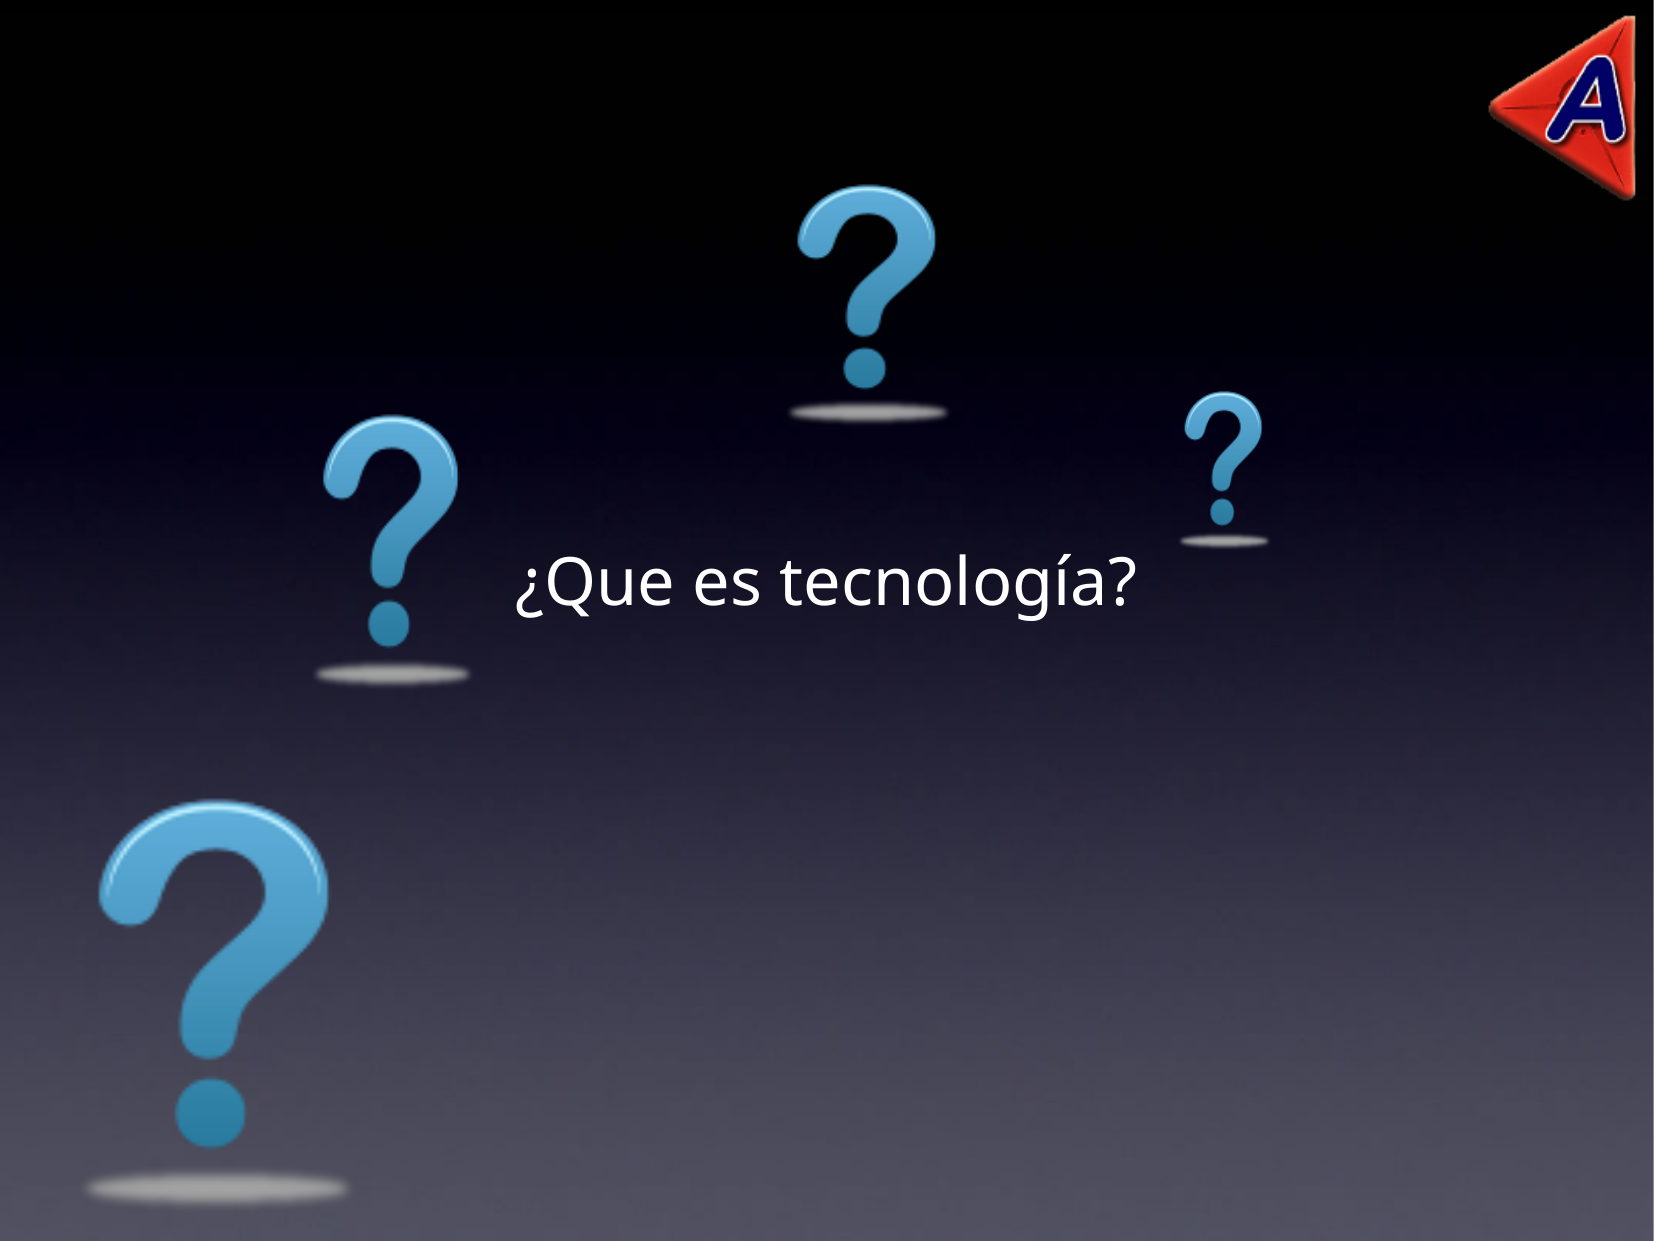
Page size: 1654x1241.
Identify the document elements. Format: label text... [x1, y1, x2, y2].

picture [0, 0, 1654, 1241]
subtitle ¿Que es tecnología? [82, 49, 1571, 1109]
